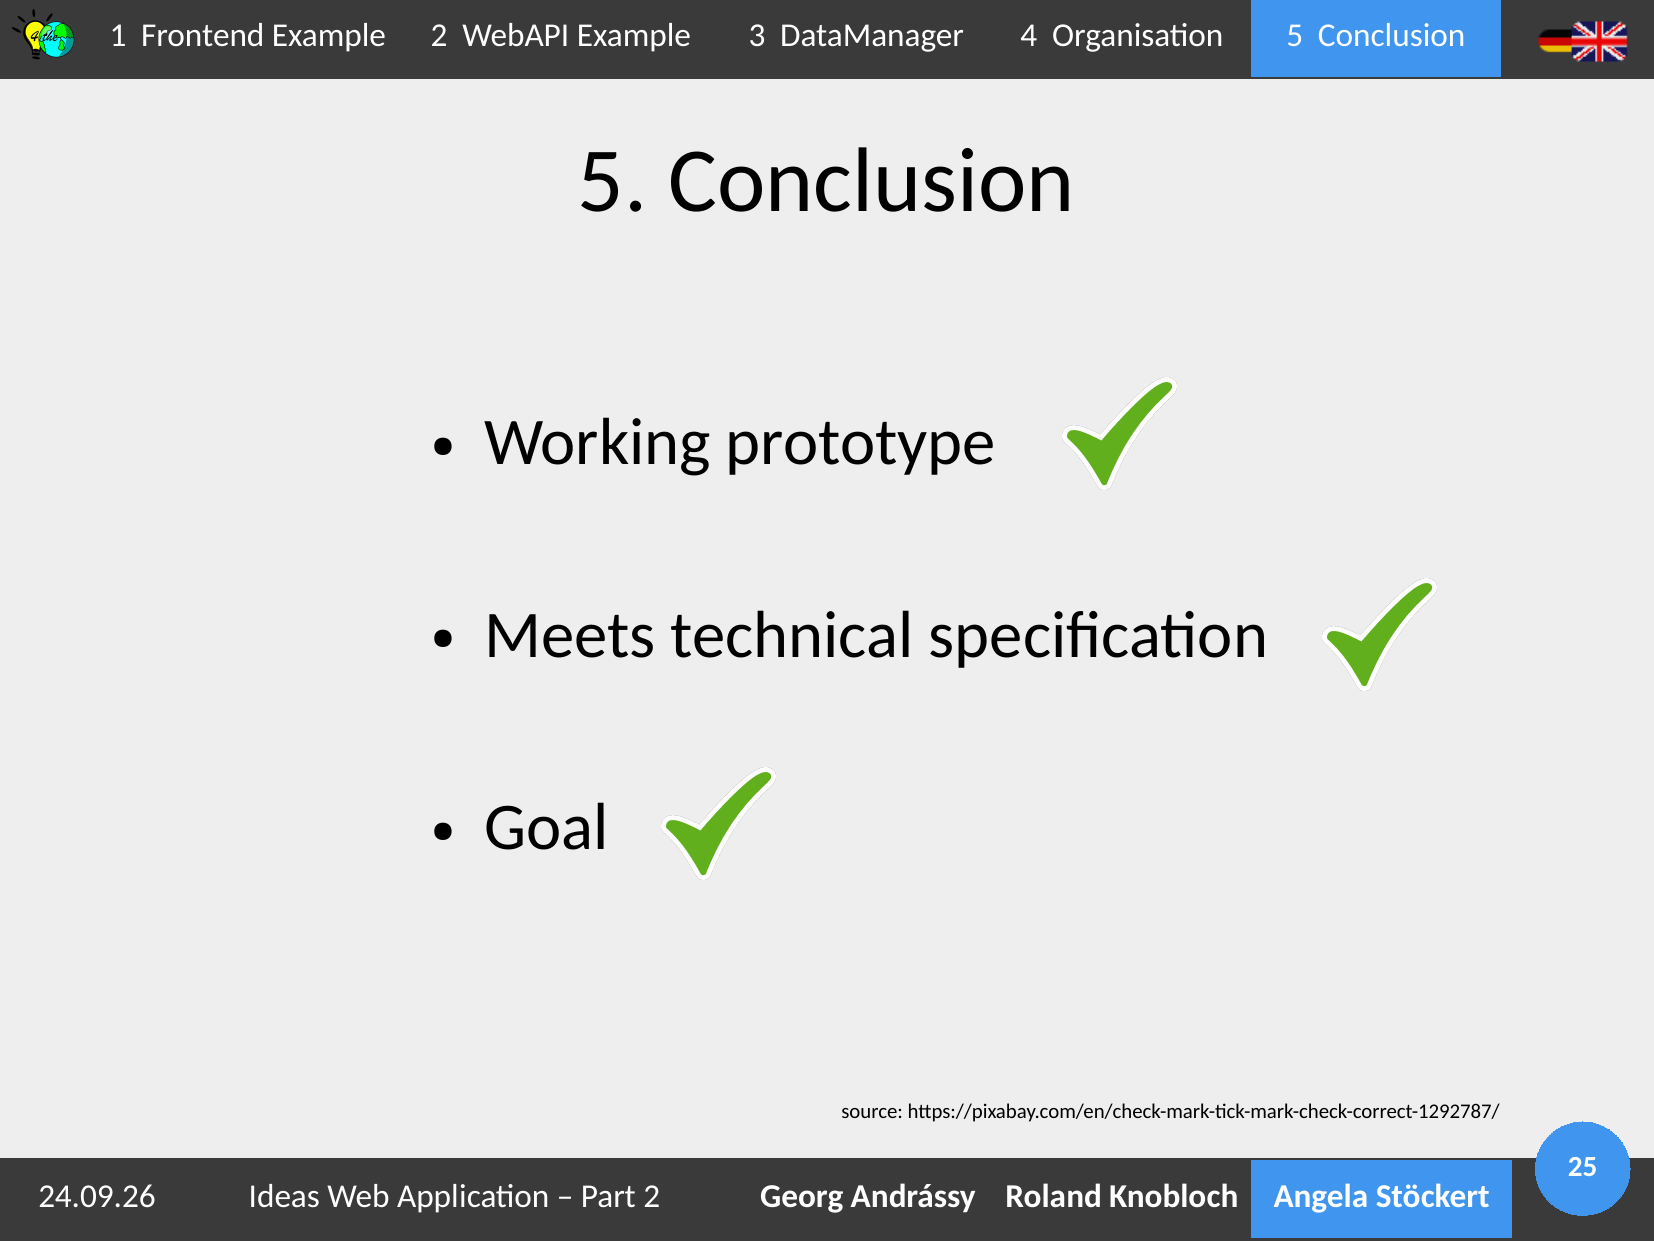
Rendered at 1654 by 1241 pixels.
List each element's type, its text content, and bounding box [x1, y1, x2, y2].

text_box Angela Stöckert [1251, 1160, 1512, 1238]
text_box Roland Knobloch [992, 1160, 1251, 1238]
picture [661, 767, 776, 880]
text_box 4 Organisation [992, 0, 1251, 77]
picture [1322, 578, 1437, 691]
text_box Georg Andrássy [744, 1160, 992, 1238]
text_box 1 Frontend Example [94, 0, 401, 77]
text_box Ideas Web Application – Part 2 [242, 1160, 668, 1238]
picture [1062, 377, 1177, 490]
text_box source: https://pixabay.com/en/check-mark-tick-mark-check-correct-1292787/ [826, 1095, 1654, 1134]
text_box 3 DataManager [720, 0, 992, 77]
text_box 5 Conclusion [1251, 0, 1501, 77]
text_box 2 WebAPI Example [401, 0, 720, 77]
title 5. Conclusion [82, 106, 1571, 272]
list Working prototype Meets technical specification Goal [413, 414, 1276, 934]
picture [1536, 18, 1629, 64]
picture [2, 0, 83, 79]
